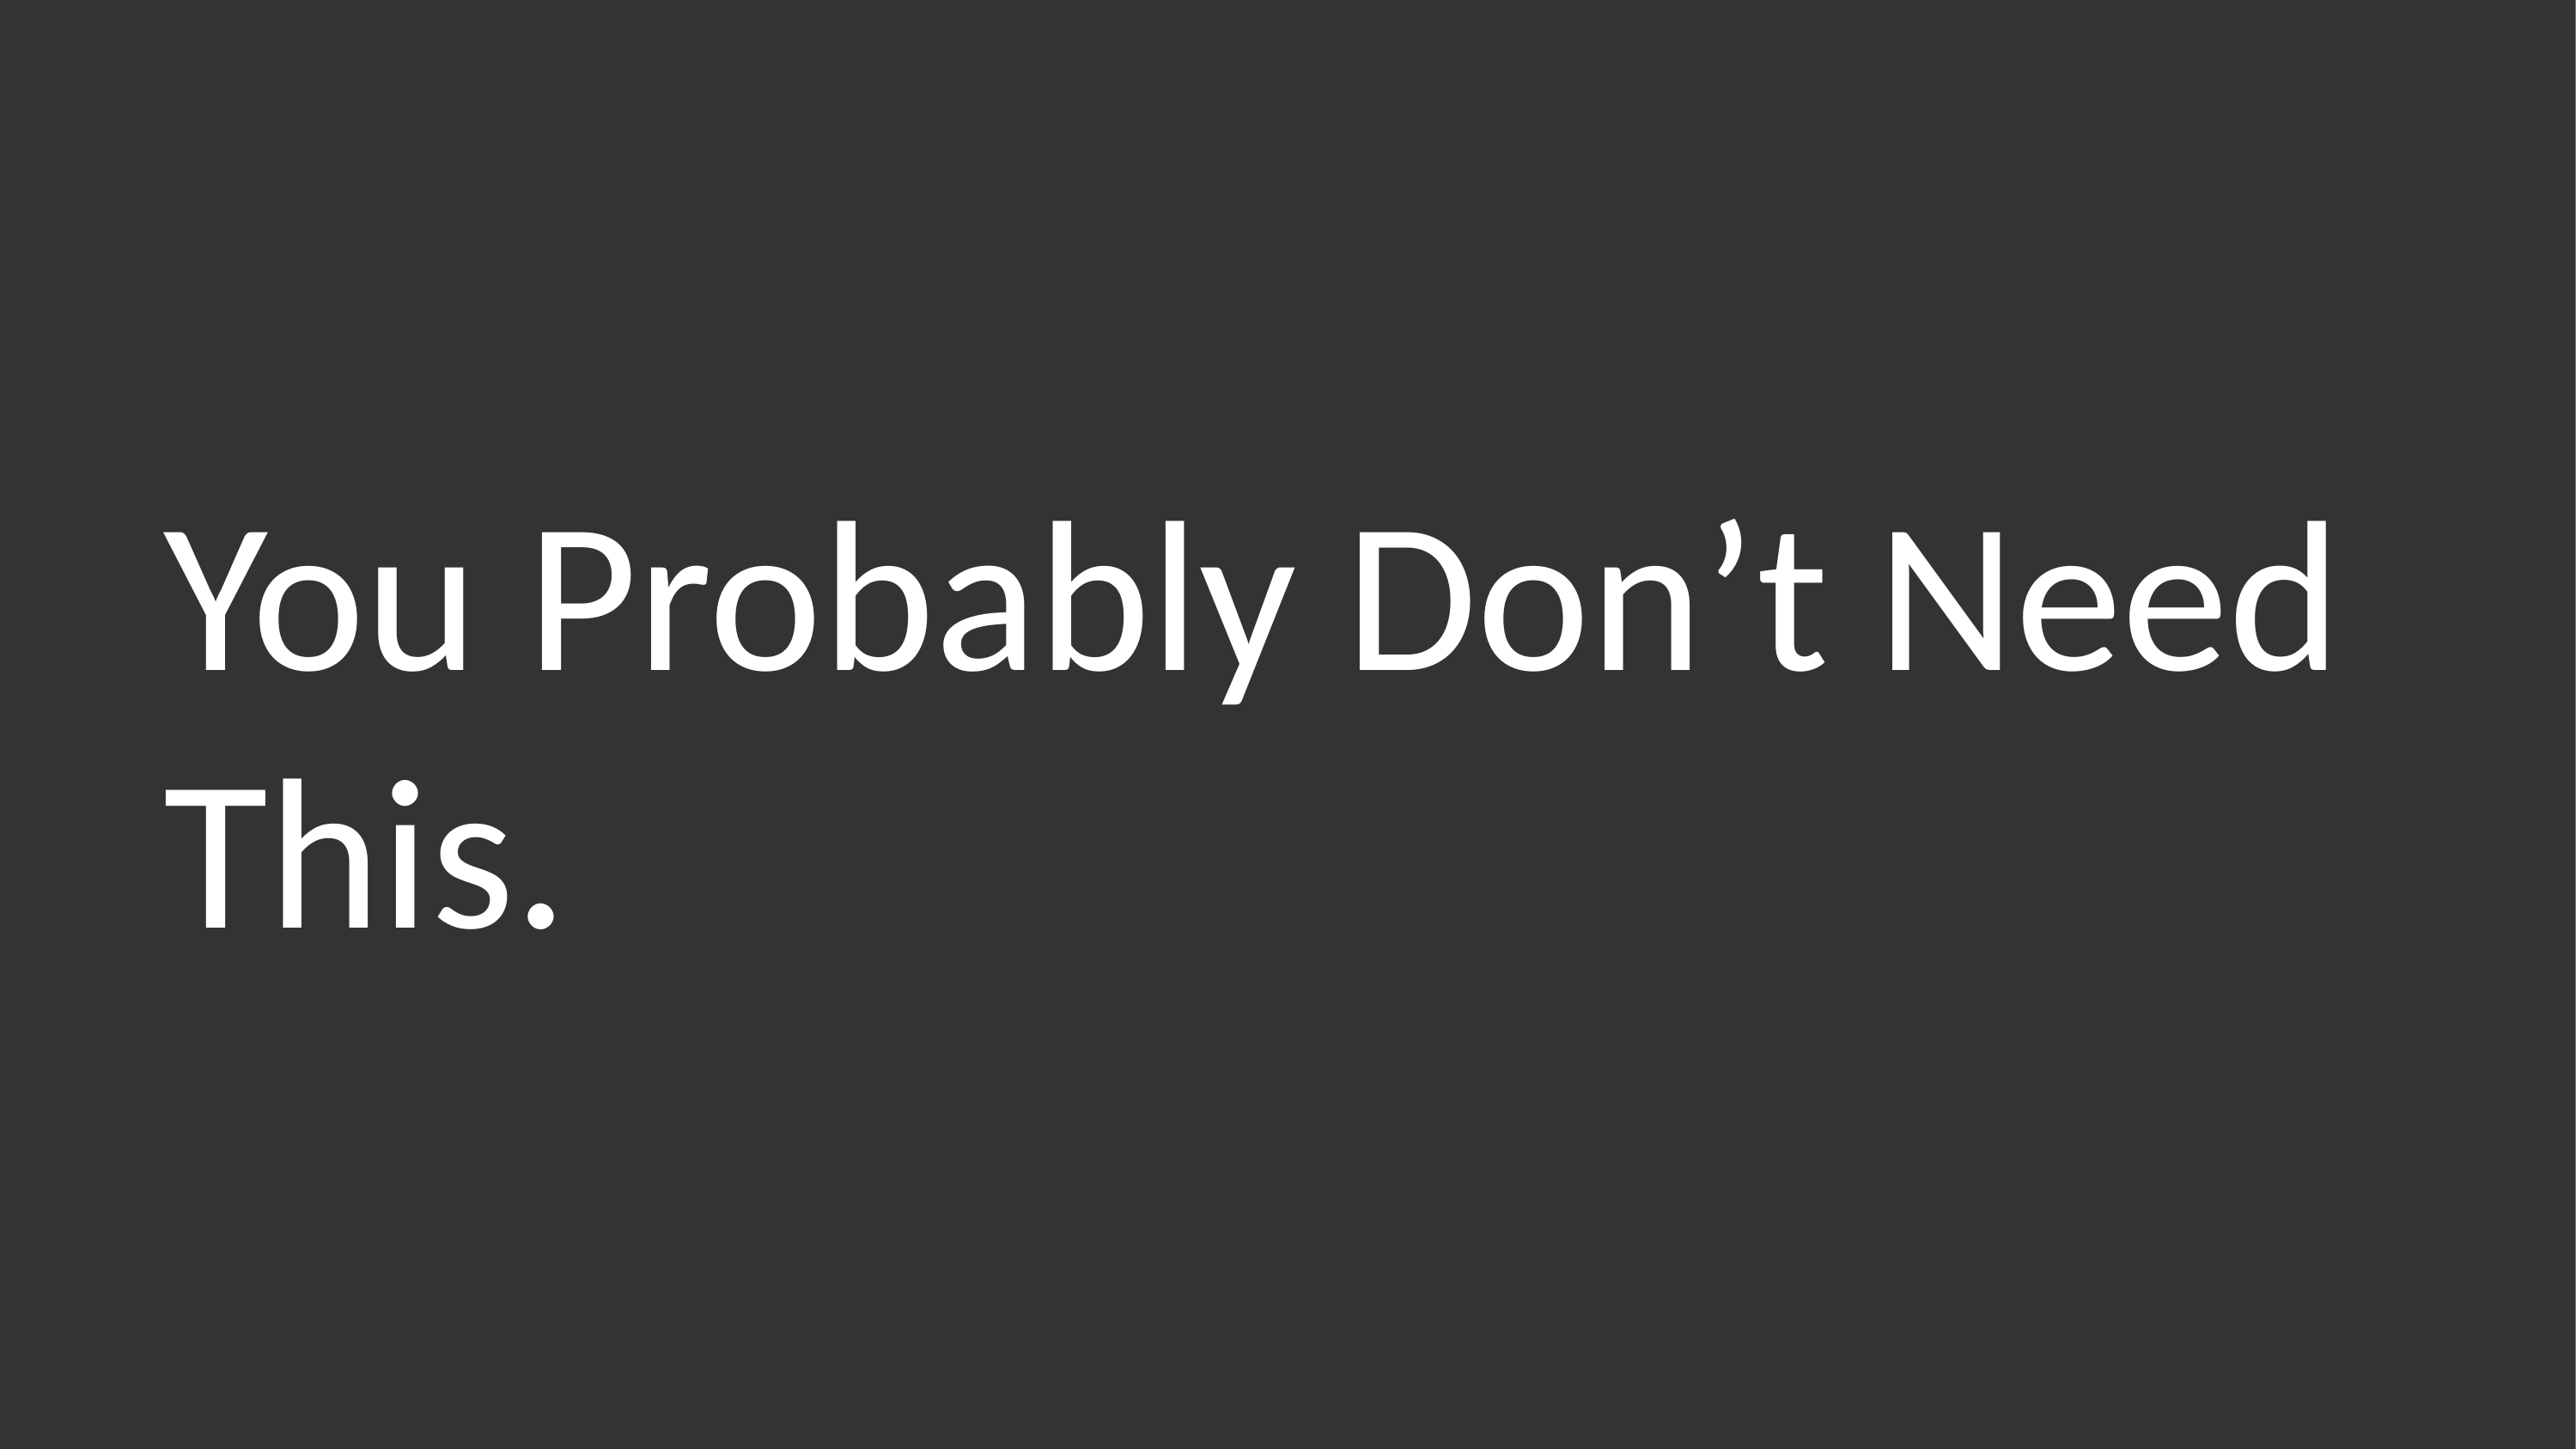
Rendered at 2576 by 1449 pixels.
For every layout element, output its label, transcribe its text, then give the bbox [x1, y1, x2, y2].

title You Probably Don’t Need This. [137, 137, 2402, 1290]
